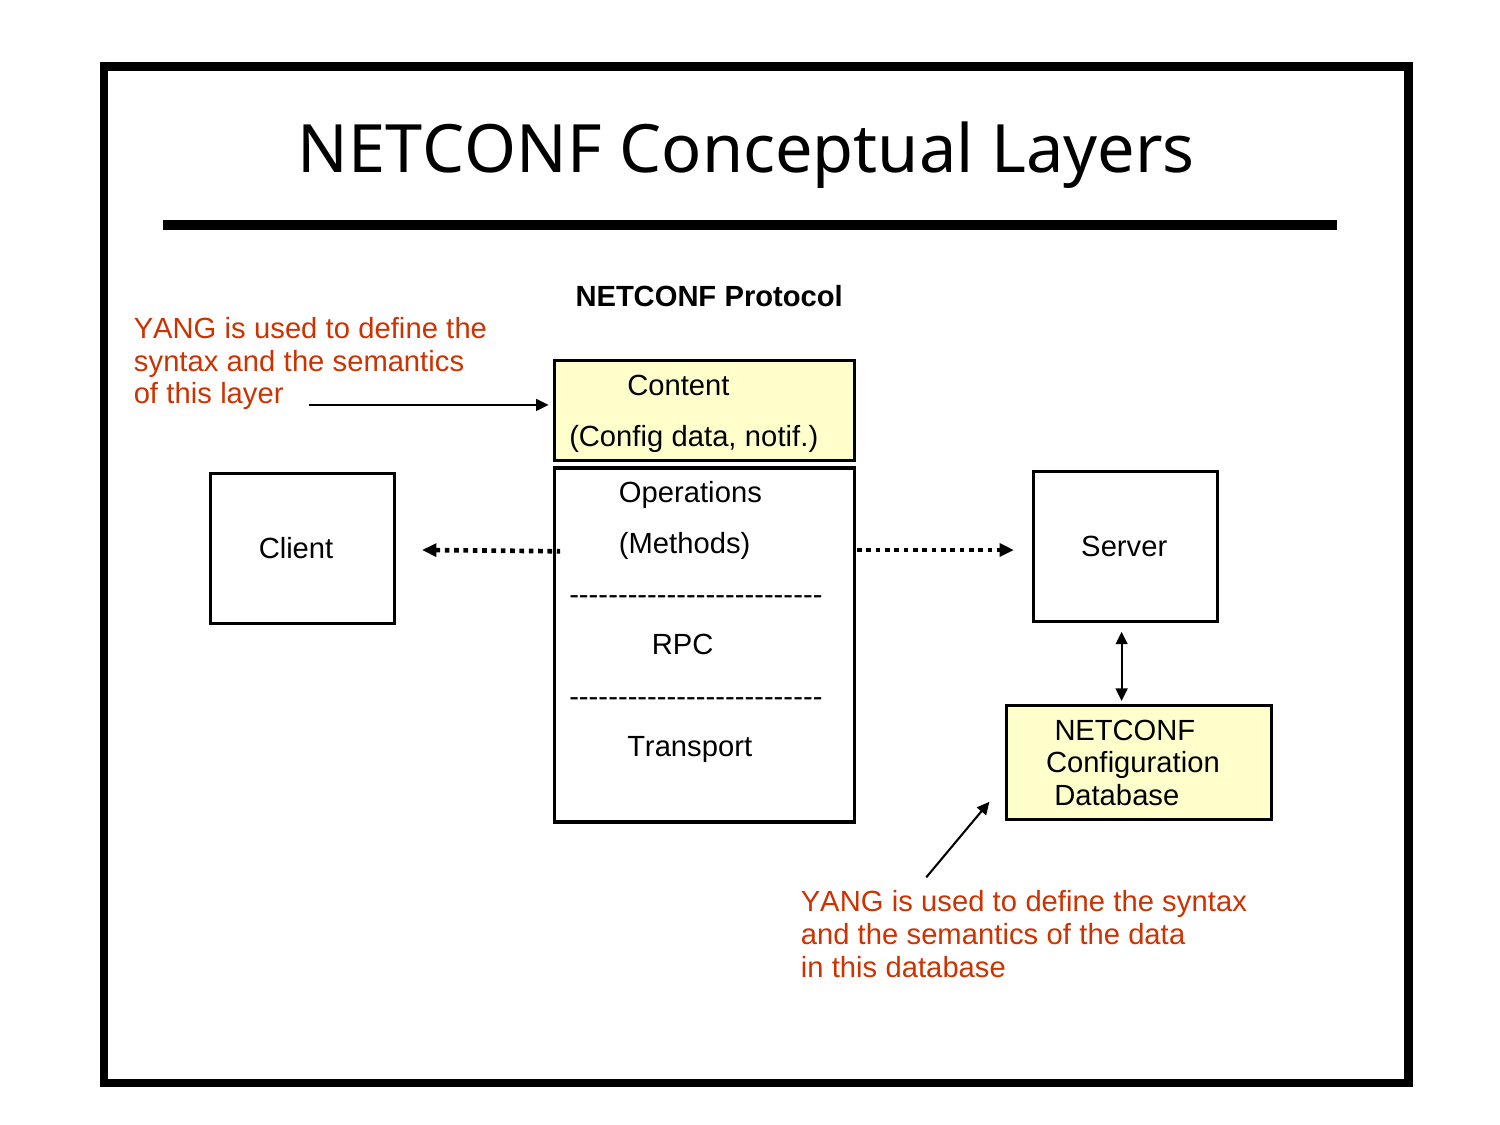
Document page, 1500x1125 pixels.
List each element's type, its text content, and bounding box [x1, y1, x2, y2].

text_box YANG is used to define the syntax and the semantics of this layer [118, 304, 503, 418]
text_box Content (Config data, notif.) [554, 360, 855, 461]
text_box Server [1033, 471, 1218, 622]
text_box YANG is used to define the syntax and the semantics of the data in this database [786, 877, 1263, 992]
text_box NETCONF Protocol [560, 272, 859, 321]
text_box Client [210, 473, 395, 624]
title NETCONF Conceptual Layers [162, 87, 1332, 200]
text_box Operations (Methods) -------------------------- RPC -------------------------- Transport [554, 467, 855, 822]
text_box NETCONF Configuration Database [1006, 705, 1272, 820]
